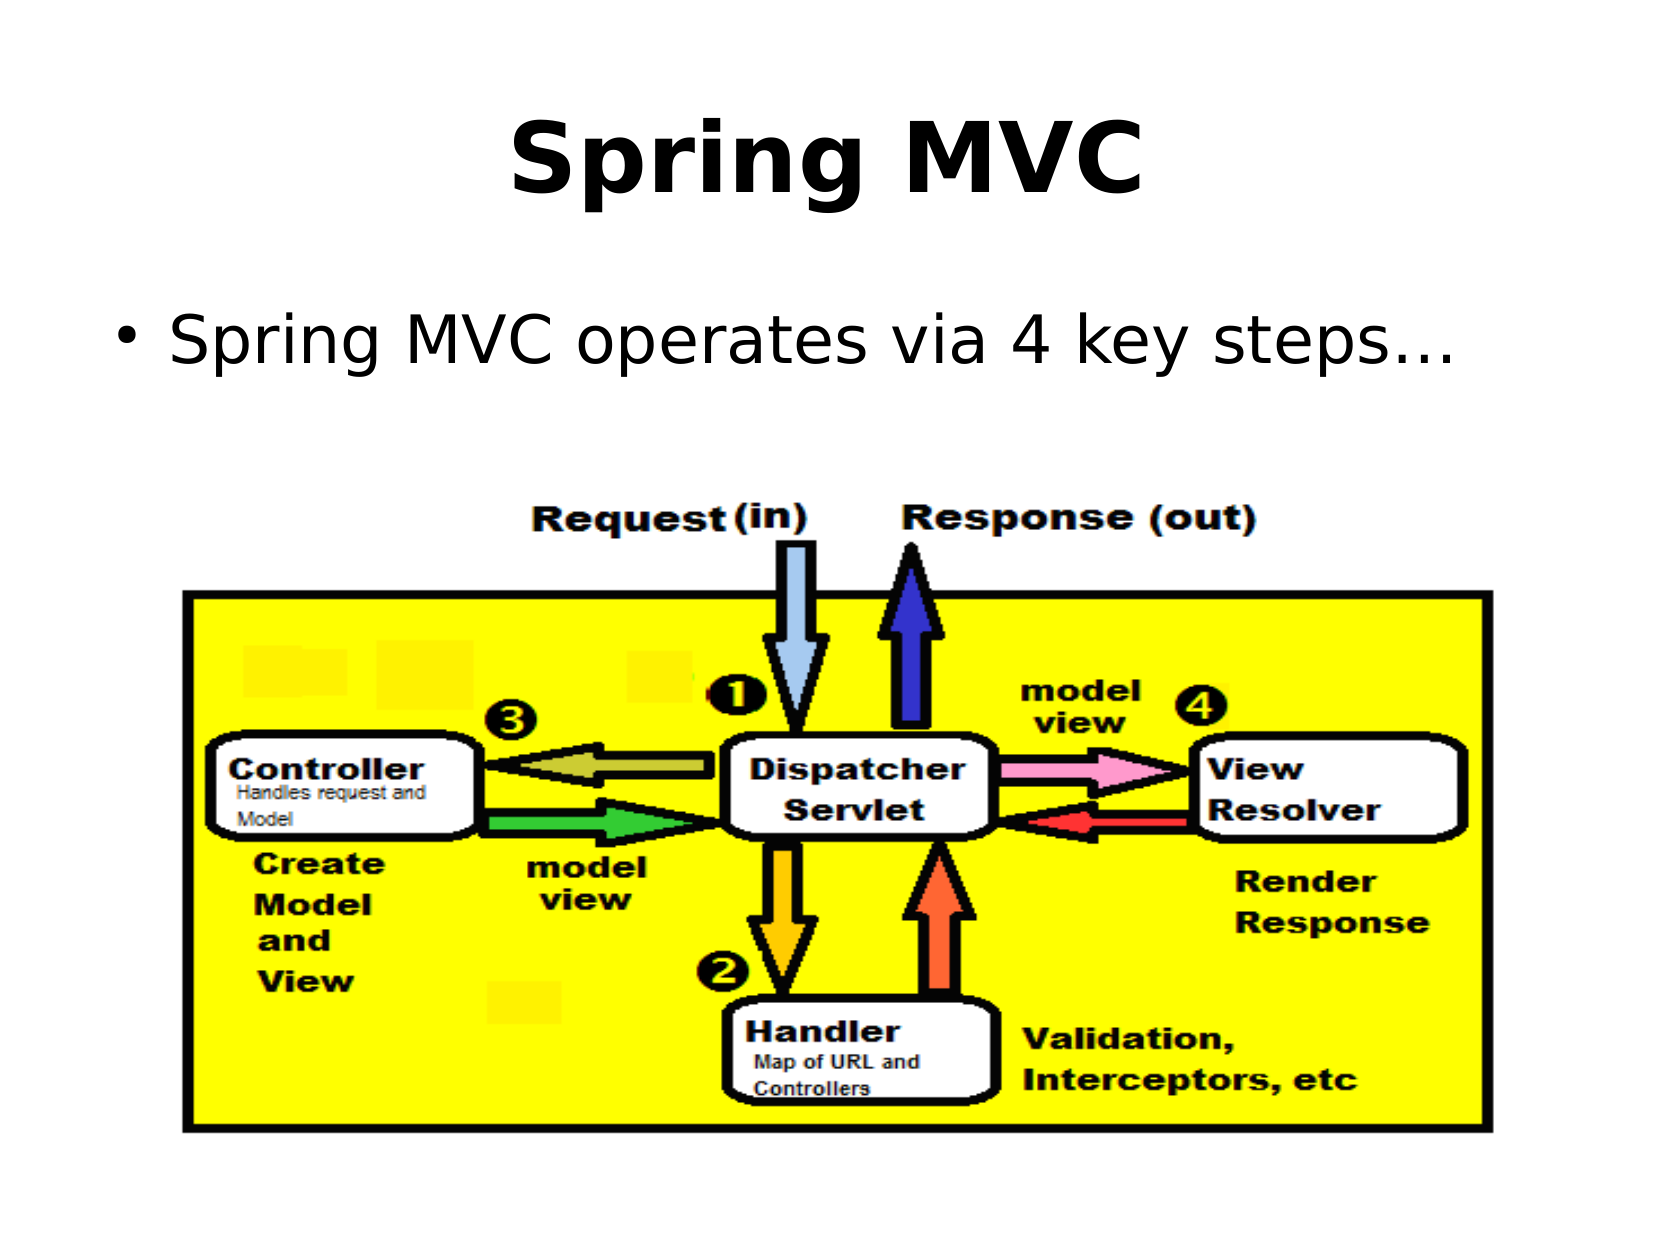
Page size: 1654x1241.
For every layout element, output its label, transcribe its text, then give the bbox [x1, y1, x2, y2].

chart [156, 496, 1521, 1144]
title Spring MVC [82, 49, 1571, 257]
list Spring MVC operates via 4 key steps… [82, 289, 1571, 428]
